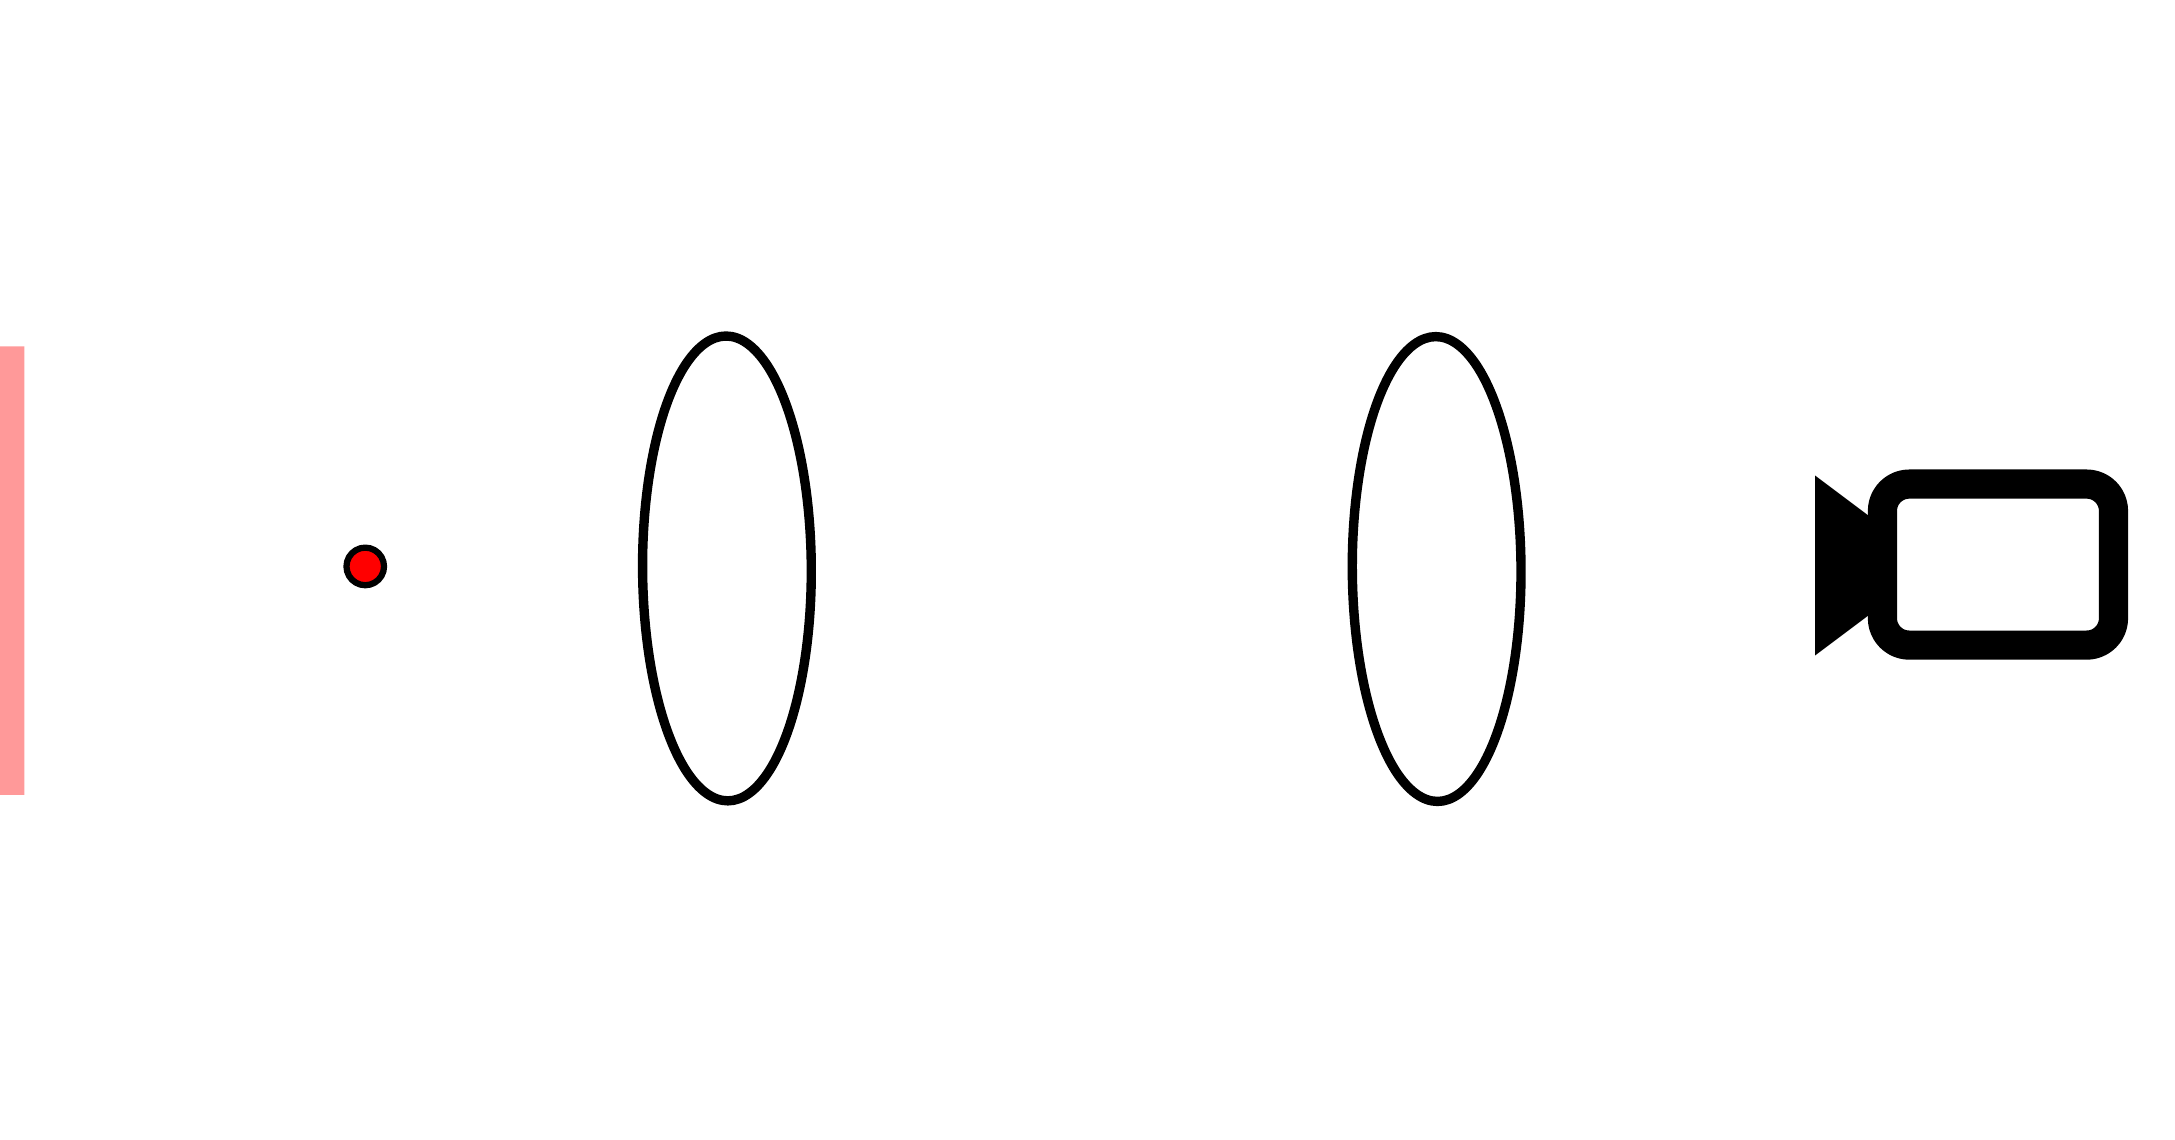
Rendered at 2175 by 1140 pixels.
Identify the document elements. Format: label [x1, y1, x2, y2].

text_box [1882, 484, 2114, 646]
text_box [642, 336, 812, 801]
text_box [346, 547, 385, 586]
text_box [1352, 336, 1522, 802]
text_box [1815, 475, 1876, 656]
